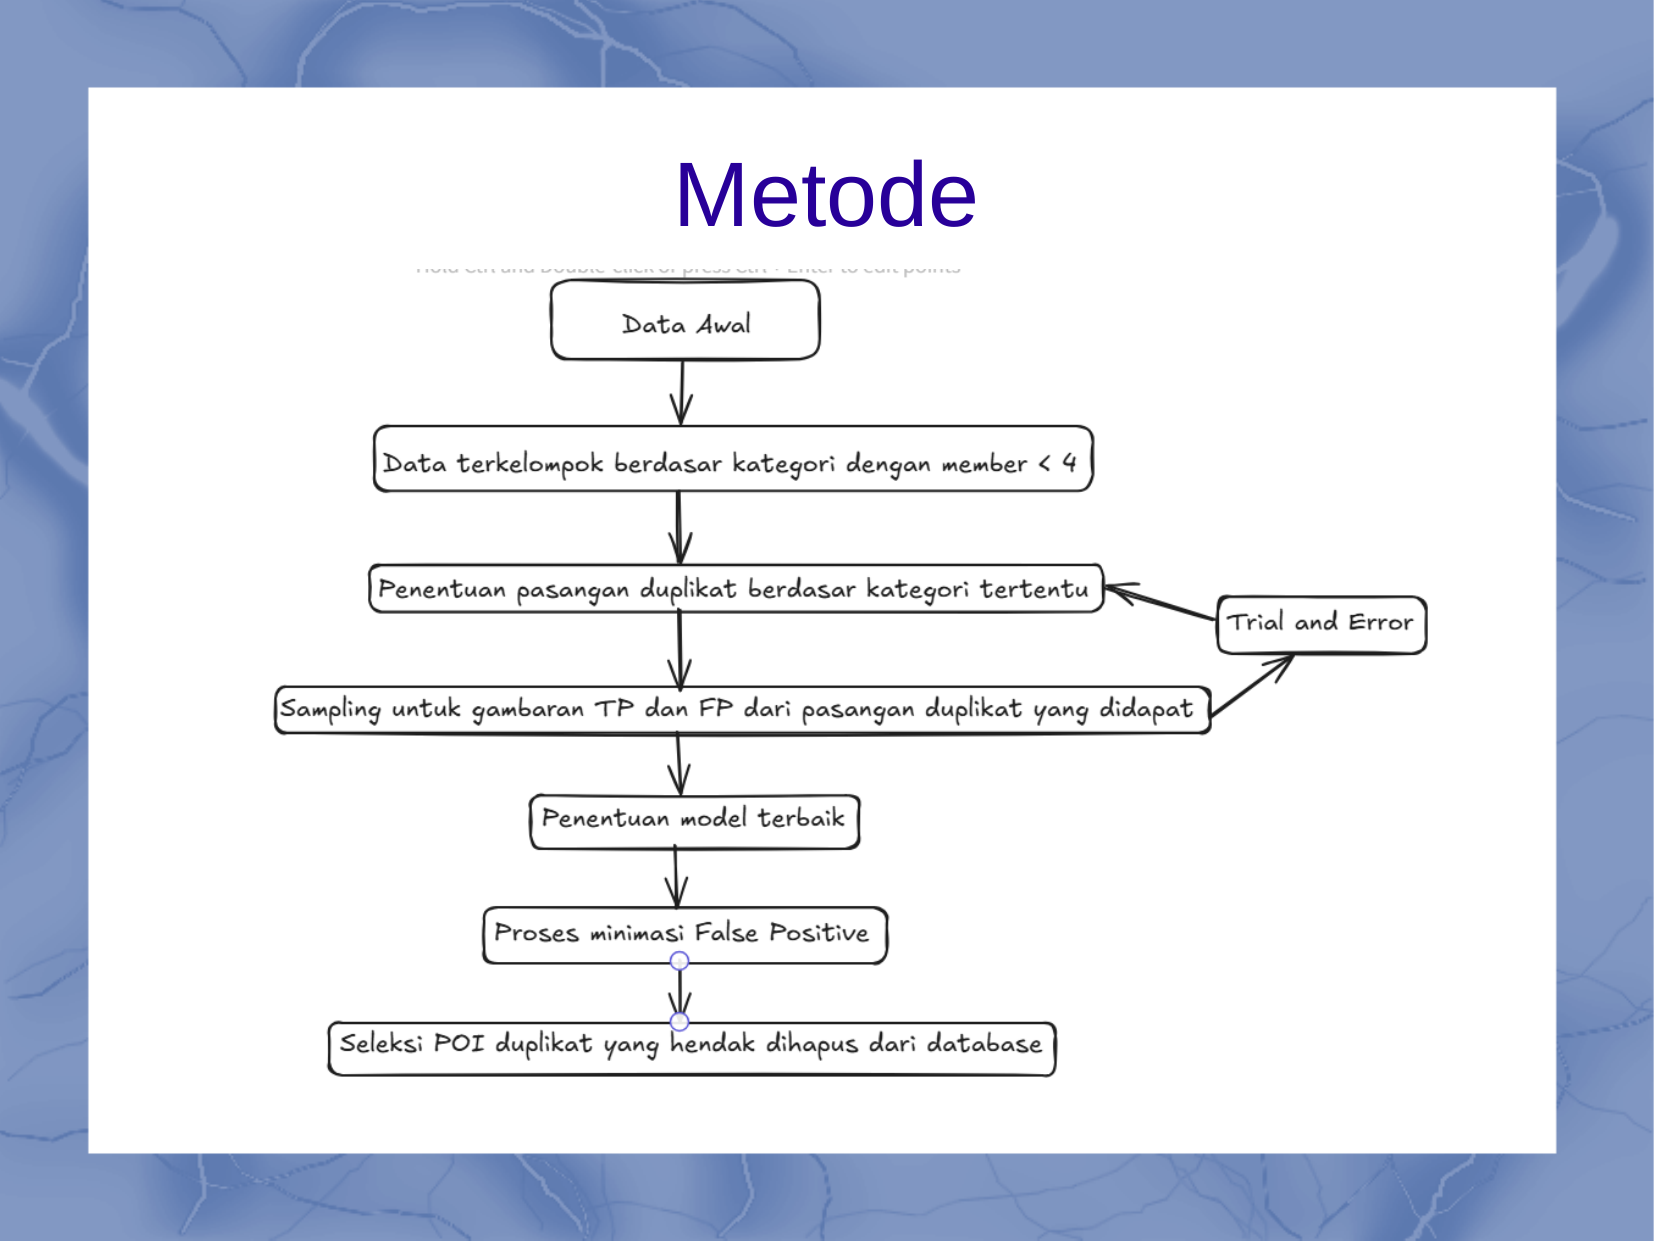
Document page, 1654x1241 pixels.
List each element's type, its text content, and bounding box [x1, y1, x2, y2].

title Metode [118, 90, 1536, 298]
picture [0, 0, 1654, 1241]
